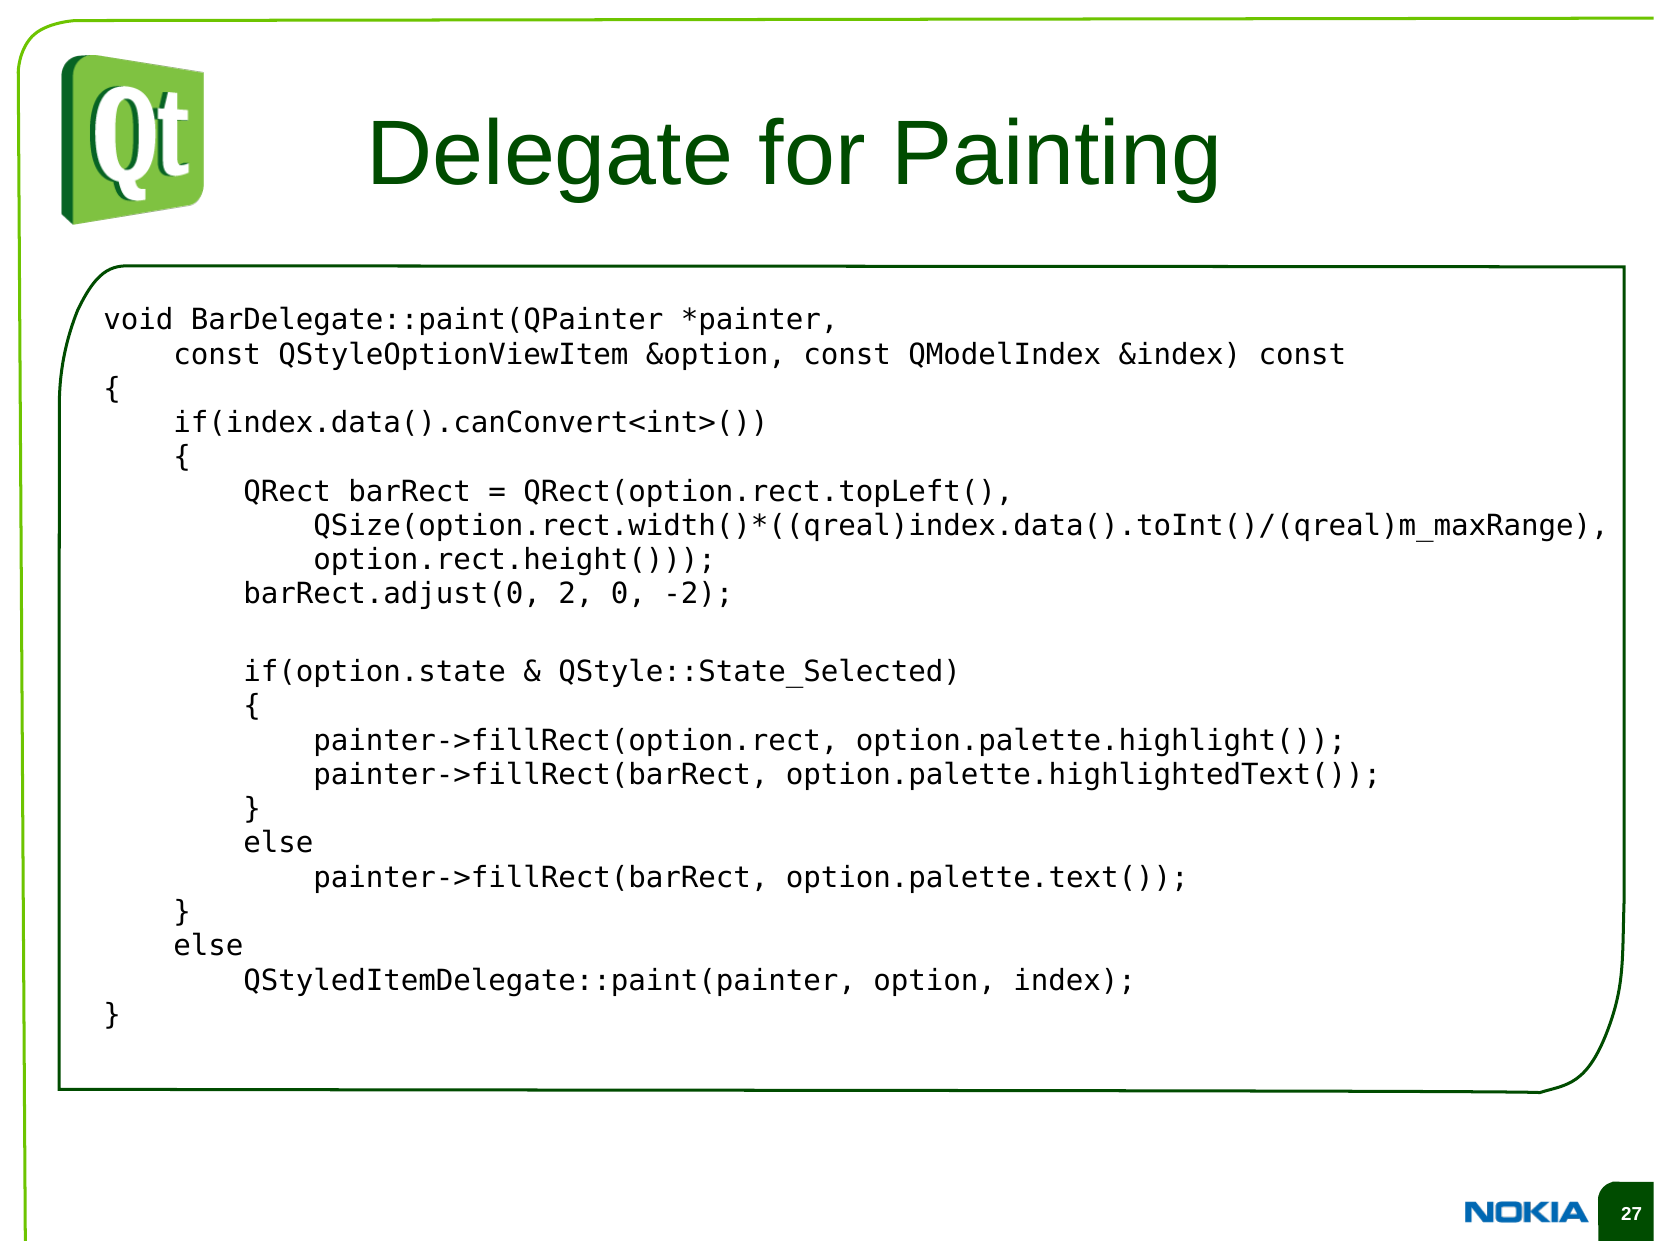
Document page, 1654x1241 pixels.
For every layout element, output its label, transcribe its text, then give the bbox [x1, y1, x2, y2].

title Delegate for Painting [257, 49, 1333, 257]
picture [1465, 1201, 1589, 1223]
text_box void BarDelegate::paint(QPainter *painter, const QStyleOptionViewItem &option, const QModelIndex &index) const { if(index.data().canConvert<int>()) { QRect barRect = QRect(option.rect.topLeft(), QSize(option.rect.width()*((qreal)index.data().toInt()/(qreal)m_maxRange), option.rect.height())); barRect.adjust(0, 2, 0, -2); if(option.state & QStyle::State_Selected) { painter->fillRect(option.rect, option.palette.highlight()); painter->fillRect(barRect, option.palette.highlightedText()); } else painter->fillRect(barRect, option.palette.text()); } else QStyledItemDelegate::paint(painter, option, index); } [88, 295, 1622, 1039]
text_box void BarDelegate::paint(QPainter *painter, const QStyleOptionViewItem &option, const QModelIndex &index) const { if(index.data().canConvert<int>()) { QRect barRect = QRect(option.rect.topLeft(), QSize(option.rect.width()*((qreal)index.data().toInt()/(qreal)m_maxRange), option.rect.height())); barRect.adjust(0, 2, 0, -2); if(option.state & QStyle::State_Selected) { painter->fillRect(option.rect, option.palette.highlight()); painter->fillRect(barRect, option.palette.highlightedText()); } else painter->fillRect(barRect, option.palette.text()); } else QStyledItemDelegate::paint(painter, option, index); } [1607, 295, 1629, 1039]
picture [61, 55, 204, 225]
